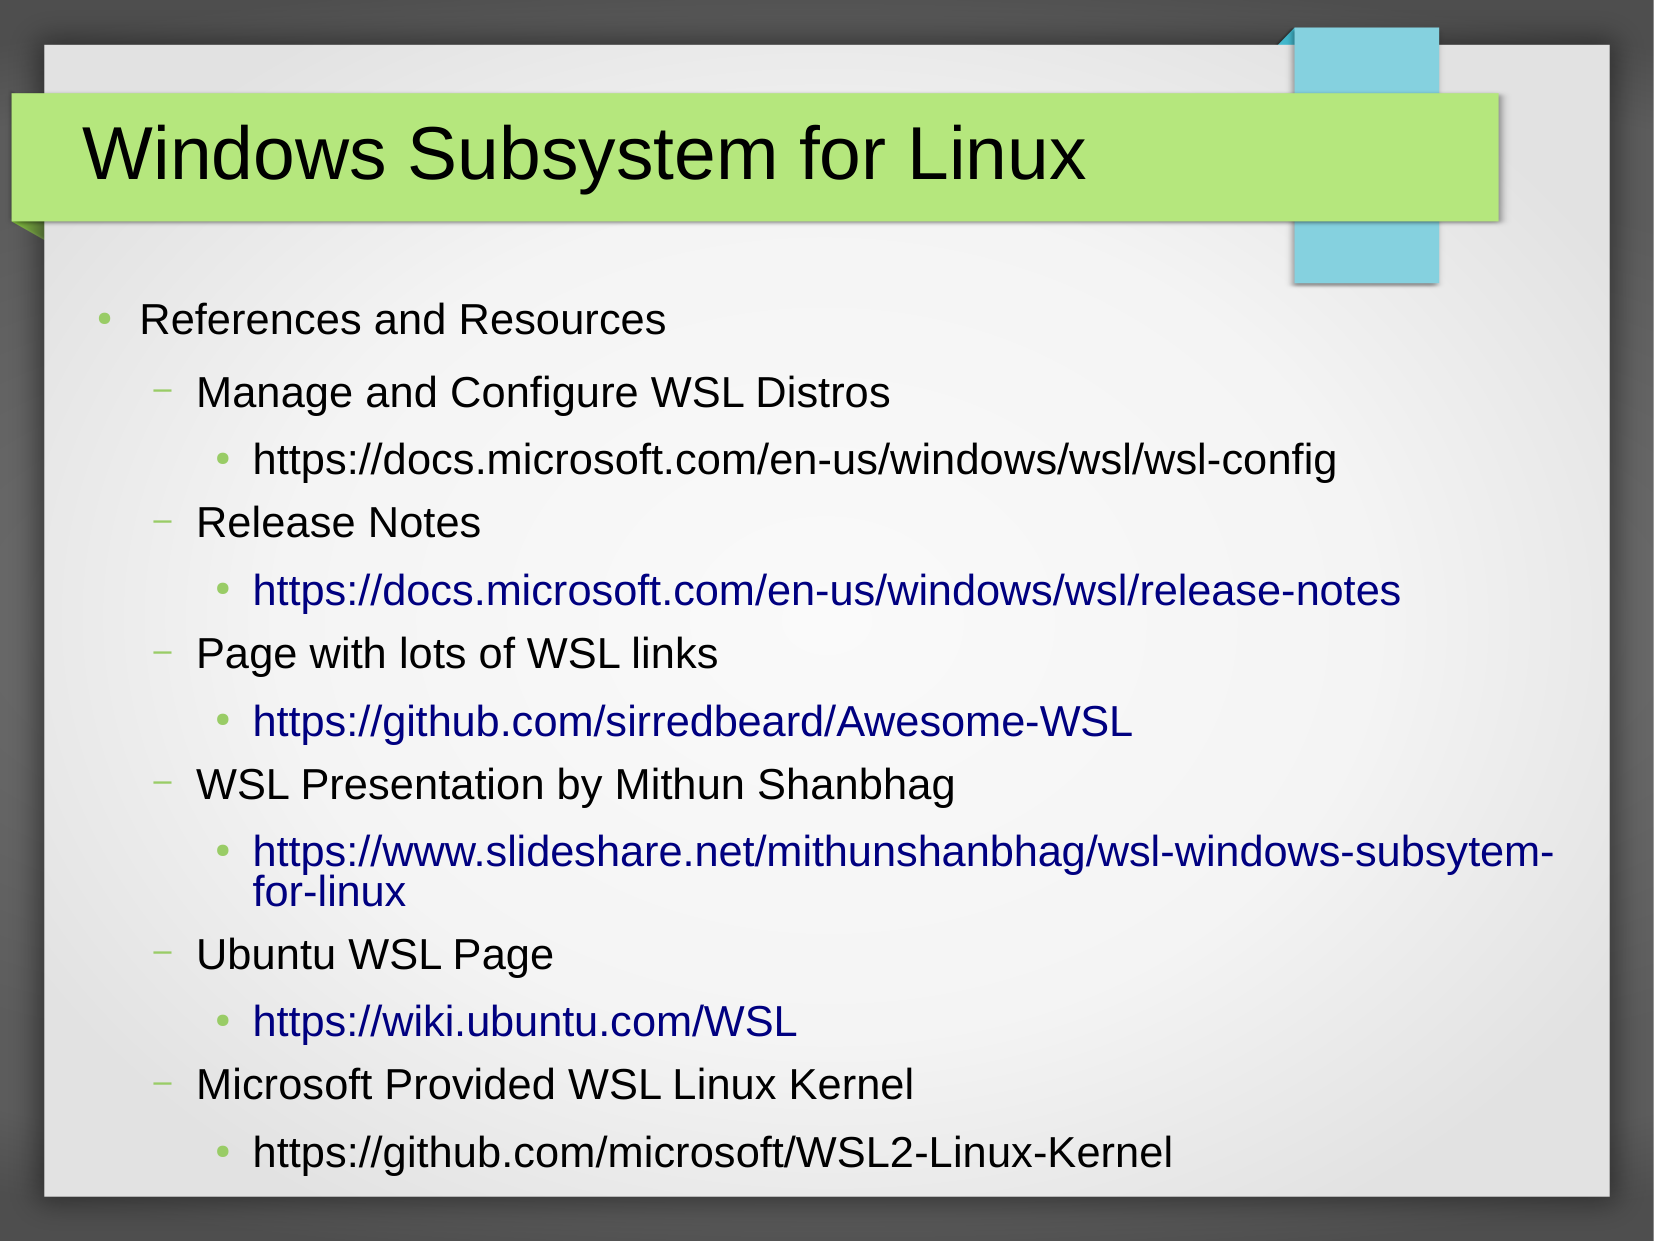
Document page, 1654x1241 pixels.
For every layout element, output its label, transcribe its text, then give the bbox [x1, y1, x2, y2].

picture [0, 0, 1654, 1241]
list References and Resources Manage and Configure WSL Distros https://docs.microsoft.com/en-us/windows/wsl/wsl-config Release Notes https://docs.microsoft.com/en-us/windows/wsl/release-notes Page with lots of WSL links https://github.com/sirredbeard/Awesome-WSL WSL Presentation by Mithun Shanbhag https://www.slideshare.net/mithunshanbhag/wsl-windows-subsytem-for-linux Ubuntu WSL Page https://wiki.ubuntu.com/WSL Microsoft Provided WSL Linux Kernel https://github.com/microsoft/WSL2-Linux-Kernel [82, 295, 1571, 1141]
title Windows Subsystem for Linux [82, 94, 1264, 213]
